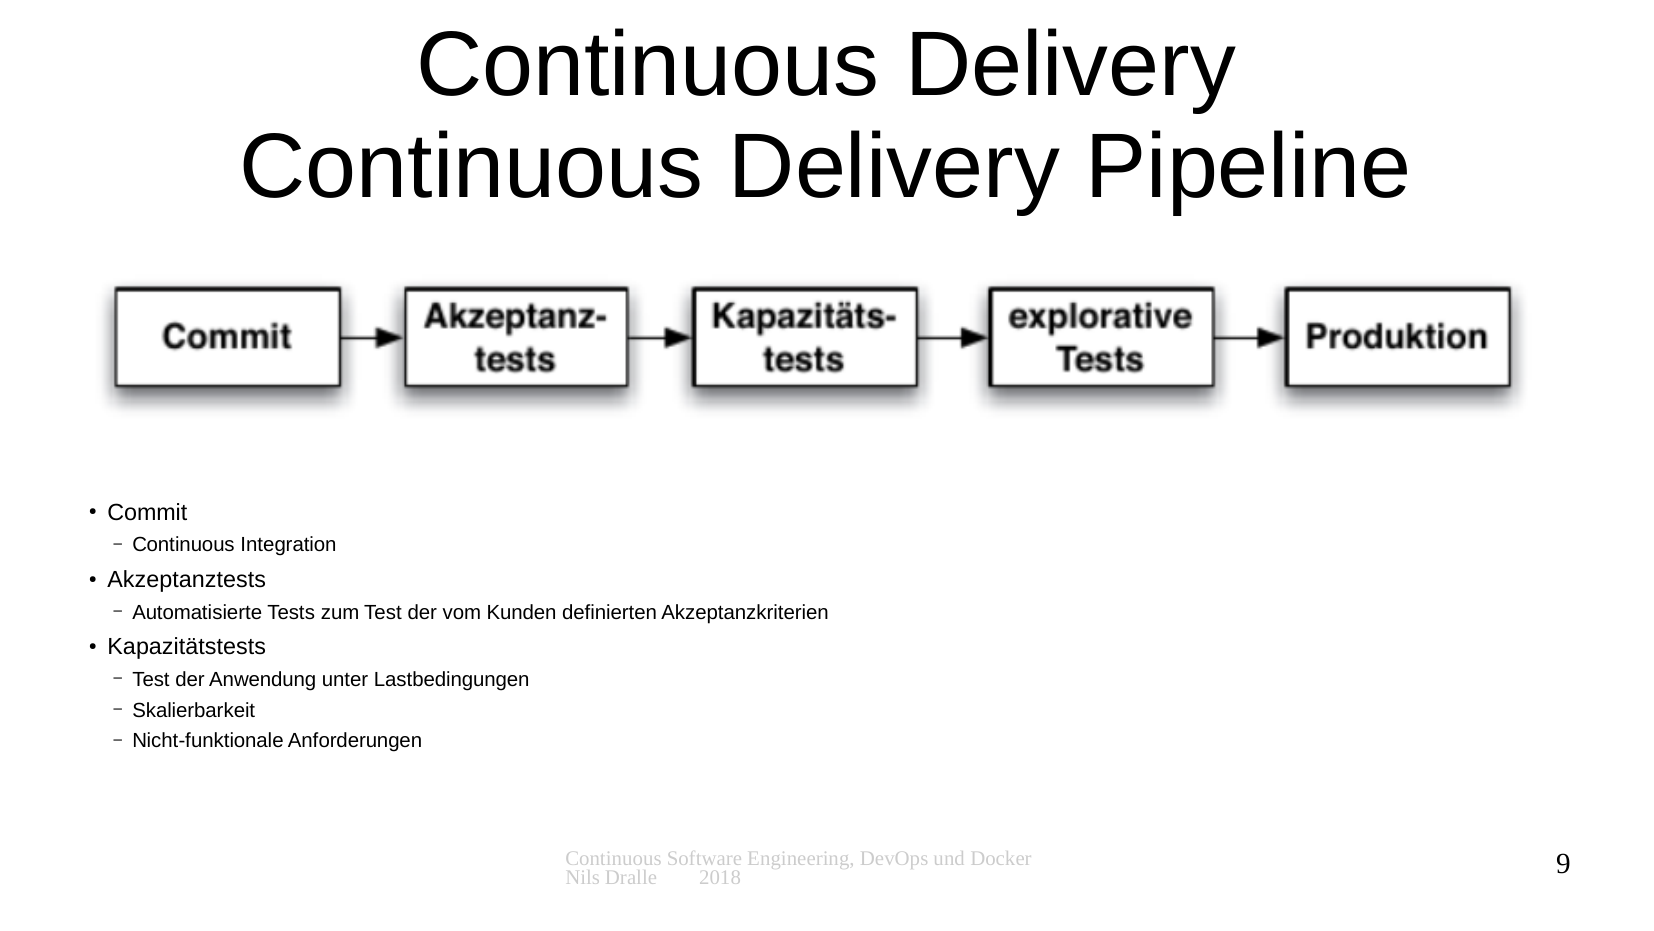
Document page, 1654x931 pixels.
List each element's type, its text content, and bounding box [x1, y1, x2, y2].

picture [82, 252, 1571, 440]
title Continuous Delivery Continuous Delivery Pipeline [82, 0, 1571, 252]
list Commit Continuous Integration Akzeptanztests Automatisierte Tests zum Test der vom Kunden definierten Akzeptanzkriterien Kapazitätstests Test der Anwendung unter Lastbedingungen Skalierbarkeit Nicht-funktionale Anforderungen [82, 499, 1571, 757]
